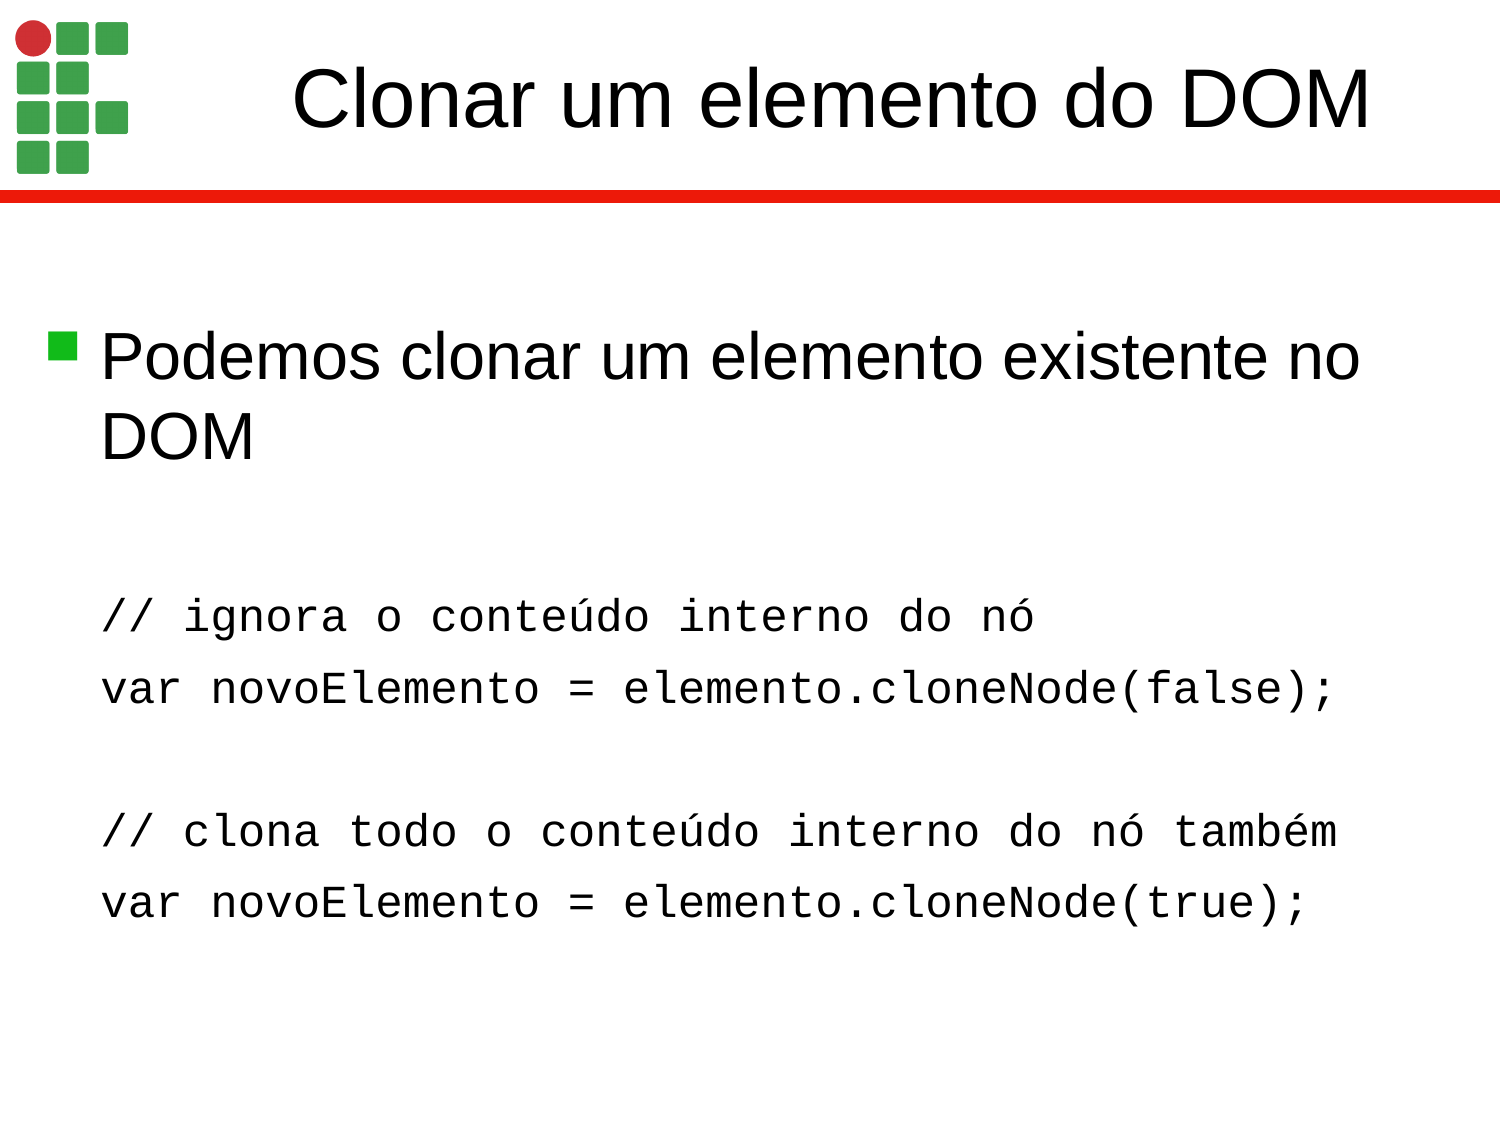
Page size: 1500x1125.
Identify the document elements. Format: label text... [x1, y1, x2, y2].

title Clonar um elemento do DOM [165, 0, 1500, 202]
list Podemos clonar um elemento existente no DOM // ignora o conteúdo interno do nó var novoElemento = elemento.cloneNode(false); // clona todo o conteúdo interno do nó também var novoElemento = elemento.cloneNode(true); [29, 207, 1471, 1087]
picture [14, 16, 130, 178]
